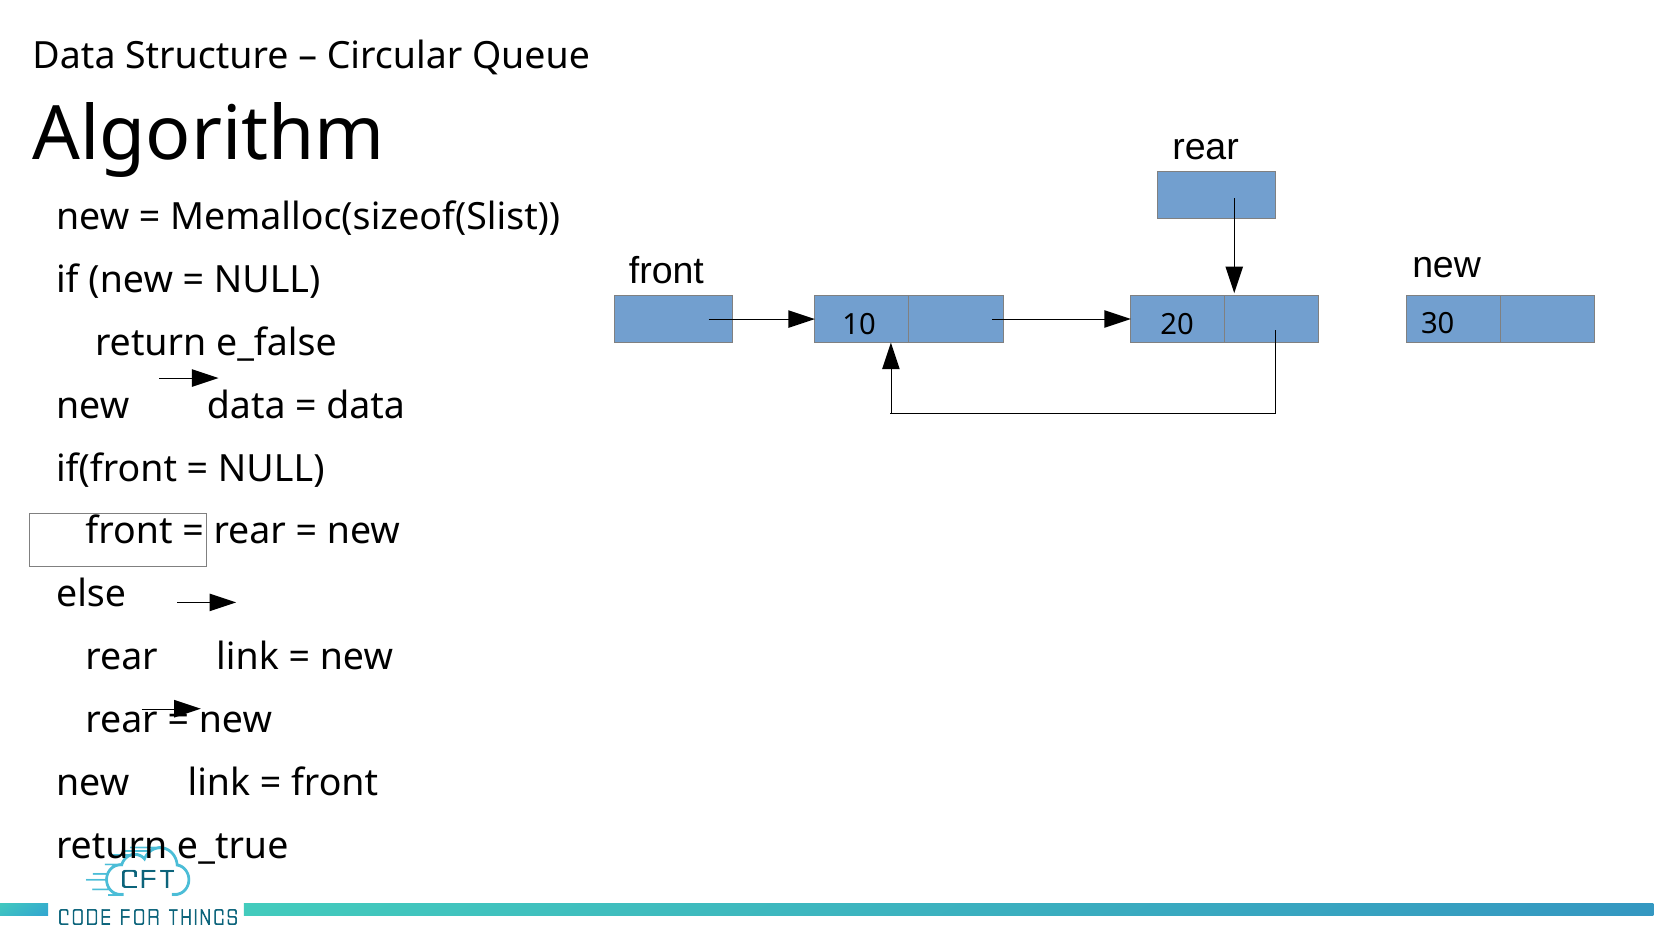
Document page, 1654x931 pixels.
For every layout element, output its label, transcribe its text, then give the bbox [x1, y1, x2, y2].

text_box front [614, 242, 730, 300]
text_box [1157, 171, 1276, 219]
text_box [814, 295, 827, 343]
text_box [1228, 295, 1319, 343]
text_box rear [1157, 118, 1273, 176]
picture [59, 851, 237, 925]
text_box 10 [827, 295, 910, 345]
text_box [1130, 295, 1145, 343]
text_box [1488, 295, 1595, 343]
text_box [614, 295, 733, 343]
text_box new = Memalloc(sizeof(Slist)) if (new = NULL) return e_false new data = data if(front = NULL) front = rear = new else rear link = new rear = new new link = front return e_true [0, 182, 709, 851]
picture [111, 851, 121, 856]
text_box [910, 295, 1004, 343]
text_box 20 [1145, 295, 1228, 345]
text_box 30 [1406, 295, 1488, 345]
title Data Structure – Circular Queue Algorithm [32, 11, 1524, 199]
text_box new [1397, 236, 1507, 294]
